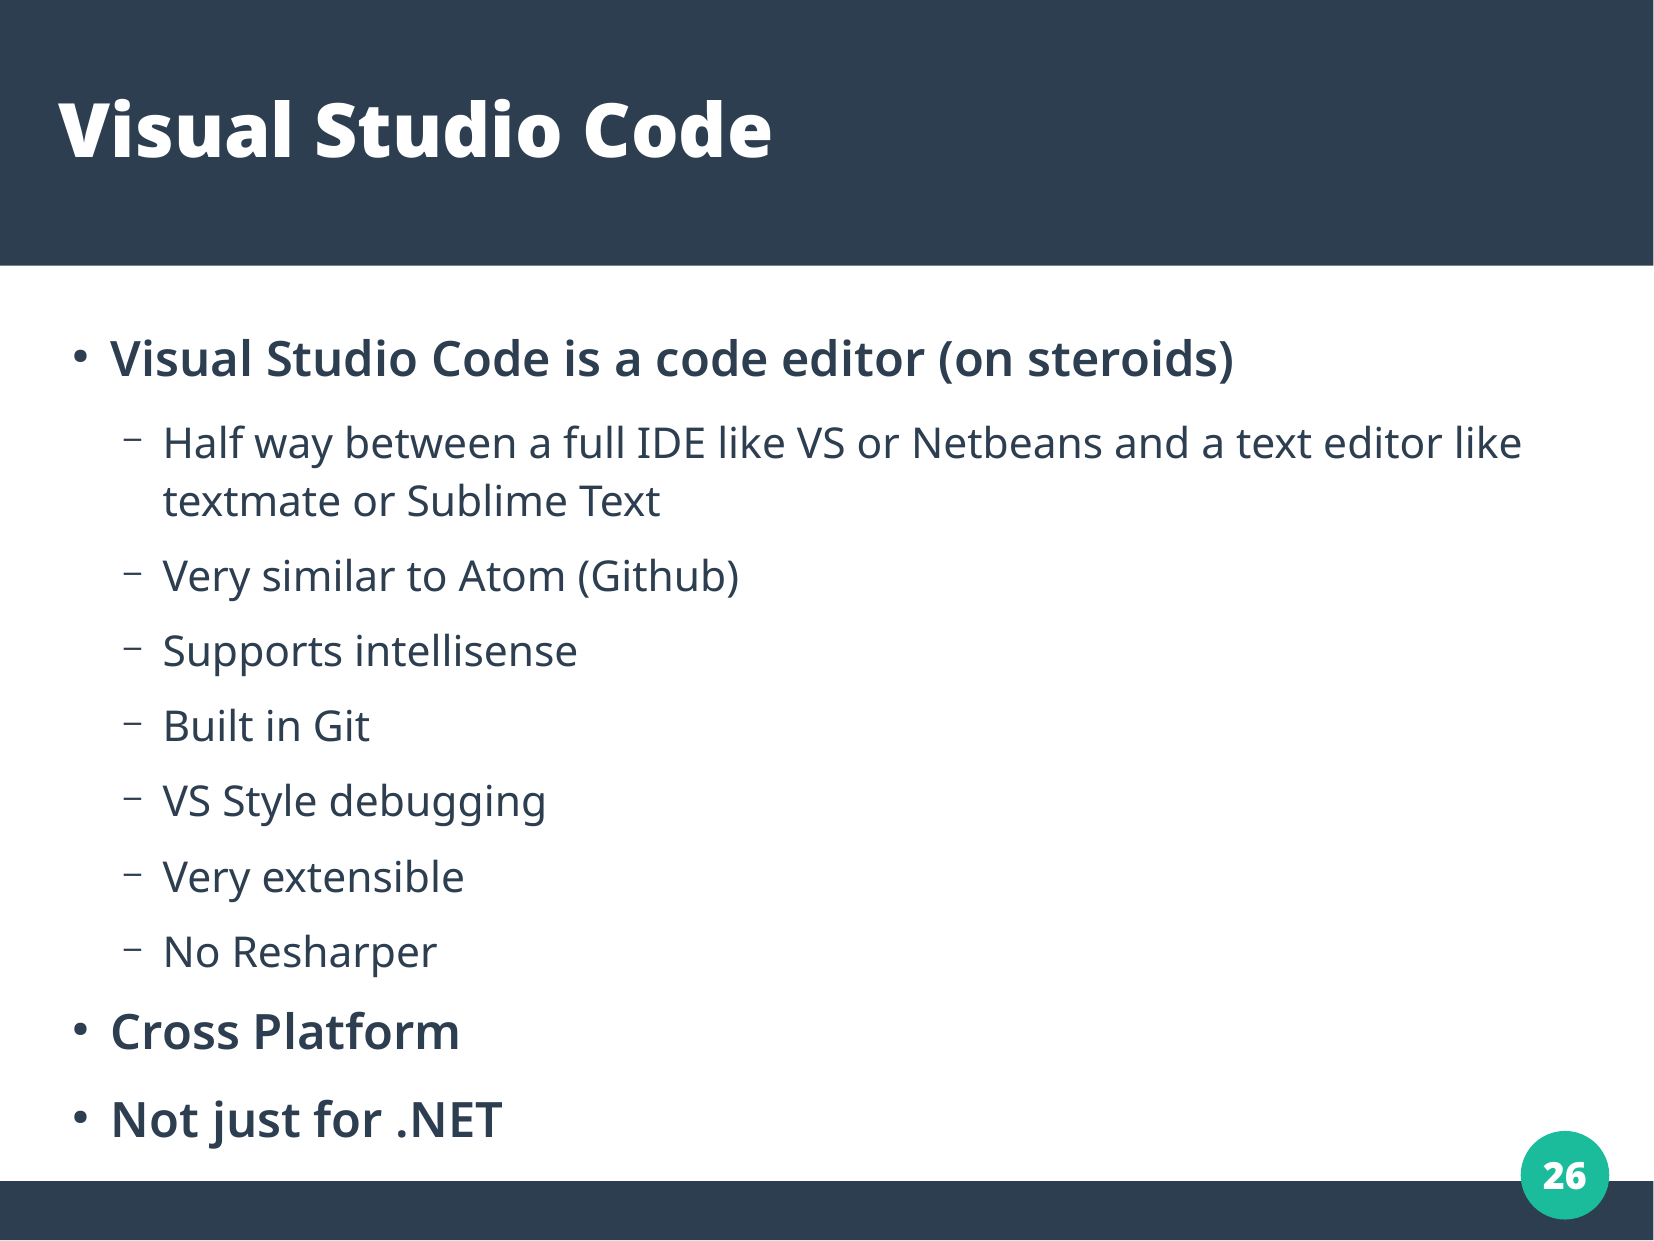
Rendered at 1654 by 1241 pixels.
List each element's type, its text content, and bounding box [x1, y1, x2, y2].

list Visual Studio Code is a code editor (on steroids) Half way between a full IDE like VS or Netbeans and a text editor like textmate or Sublime Text Very similar to Atom (Github) Supports intellisense Built in Git VS Style debugging Very extensible No Resharper Cross Platform Not just for .NET [59, 324, 1595, 1152]
title Visual Studio Code [59, 49, 1595, 207]
